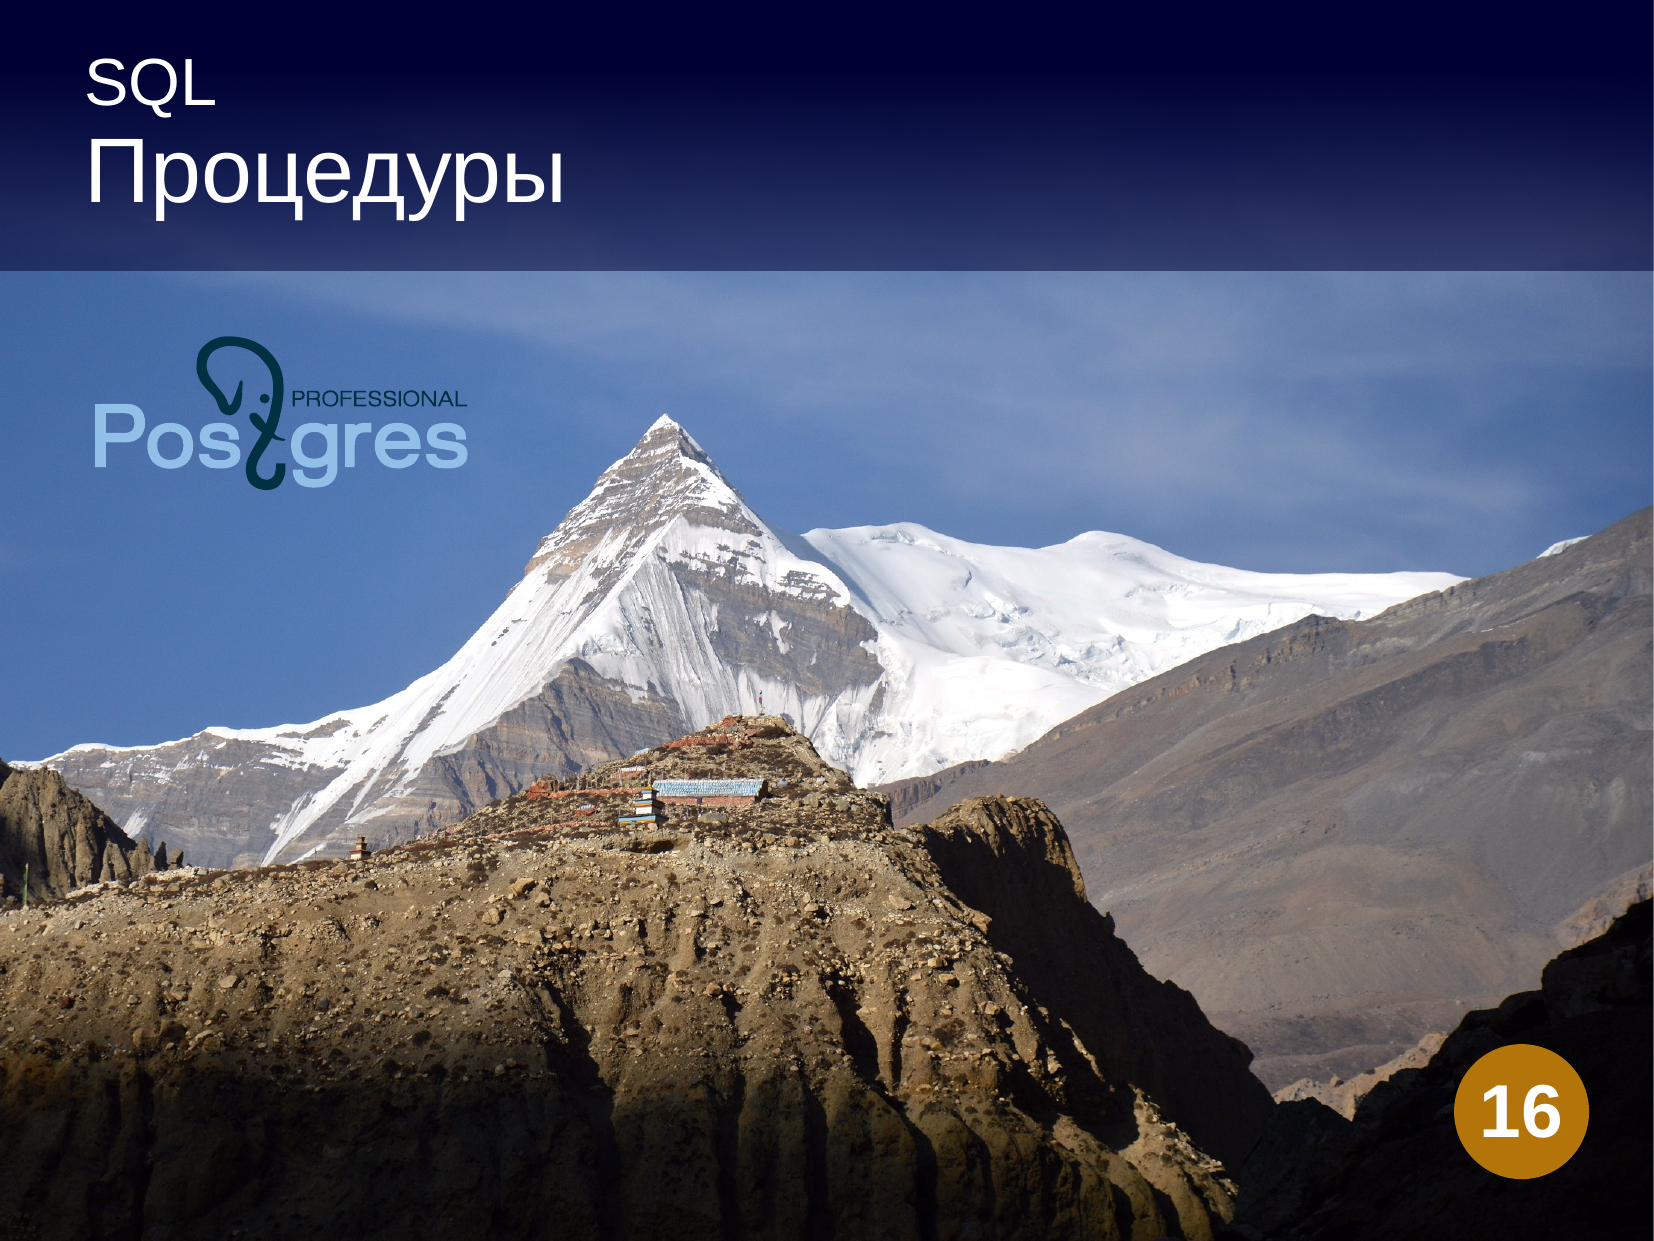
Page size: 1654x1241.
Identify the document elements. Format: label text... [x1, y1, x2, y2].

picture [0, 271, 1654, 1241]
text_box 16 [1454, 1044, 1590, 1180]
title SQL Процедуры [84, 44, 1636, 251]
